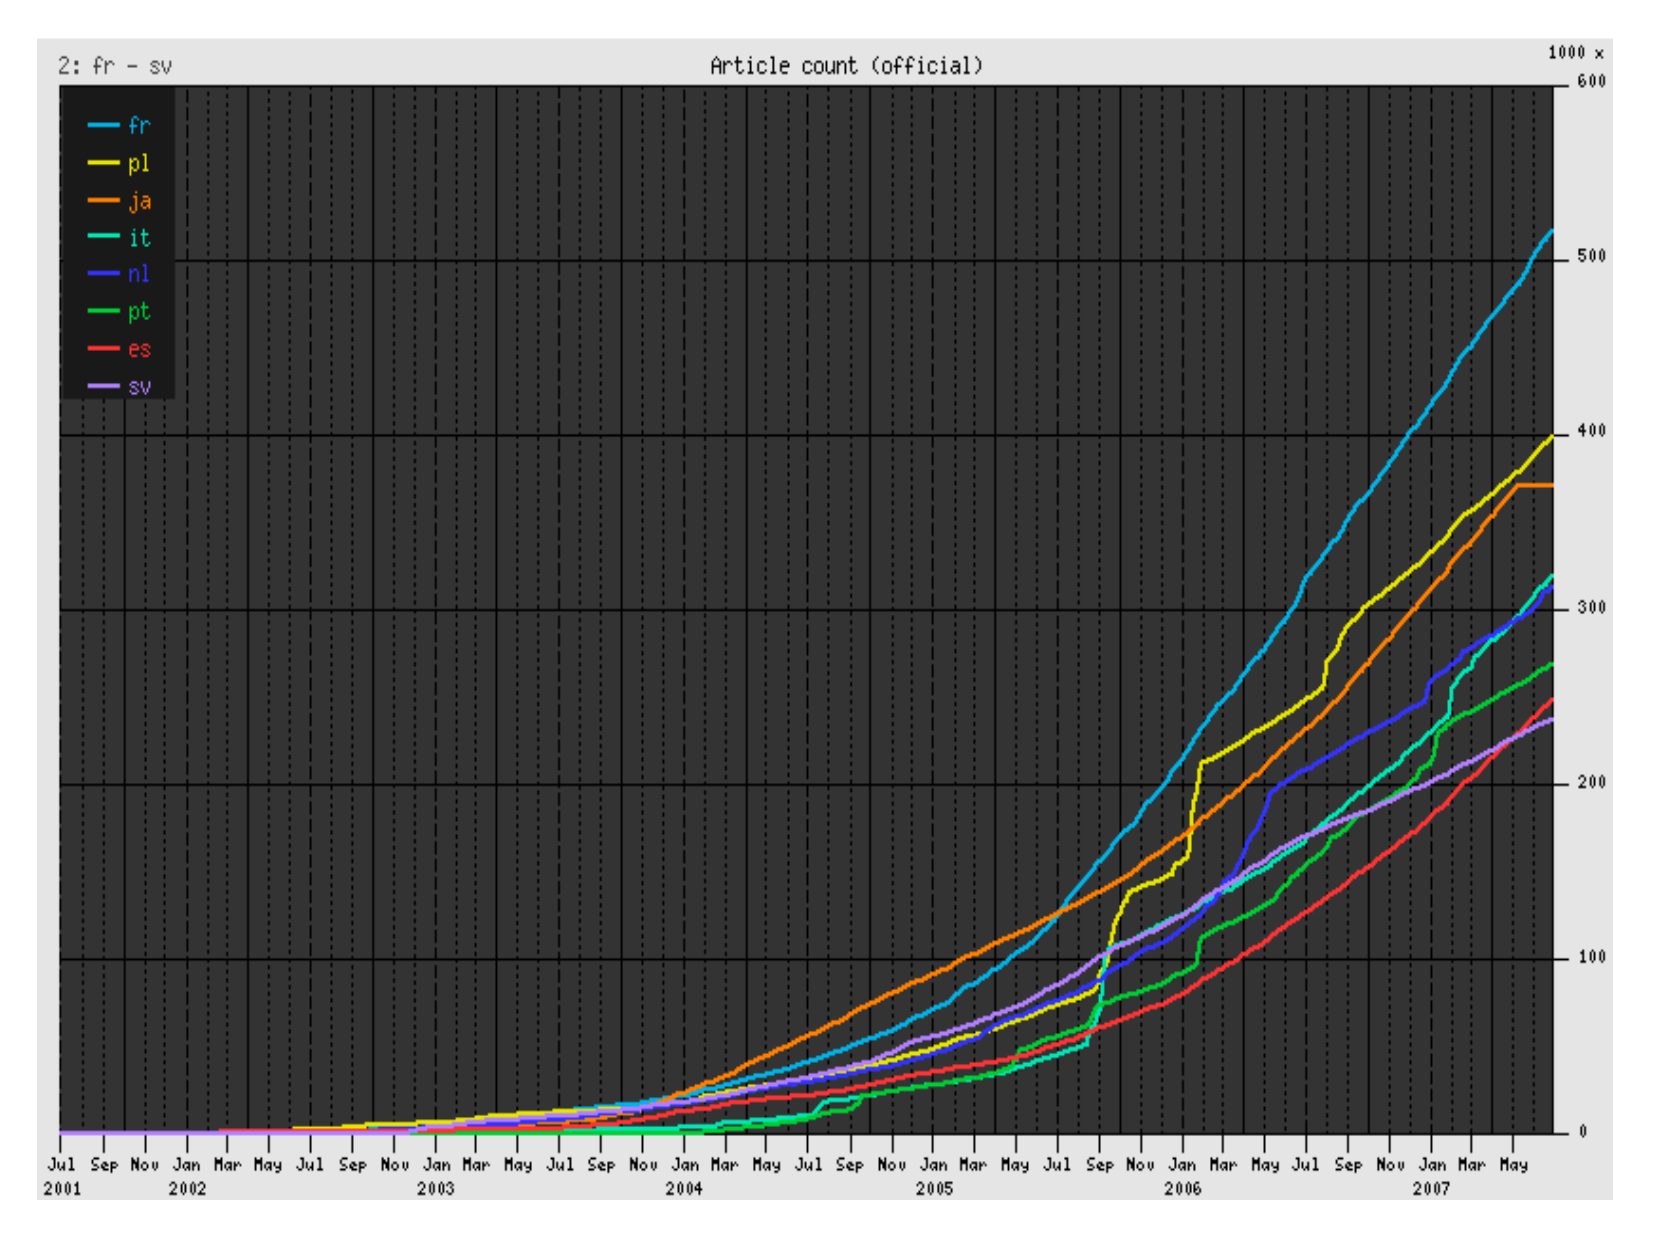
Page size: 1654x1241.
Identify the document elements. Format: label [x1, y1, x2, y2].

picture [37, 37, 1613, 1201]
